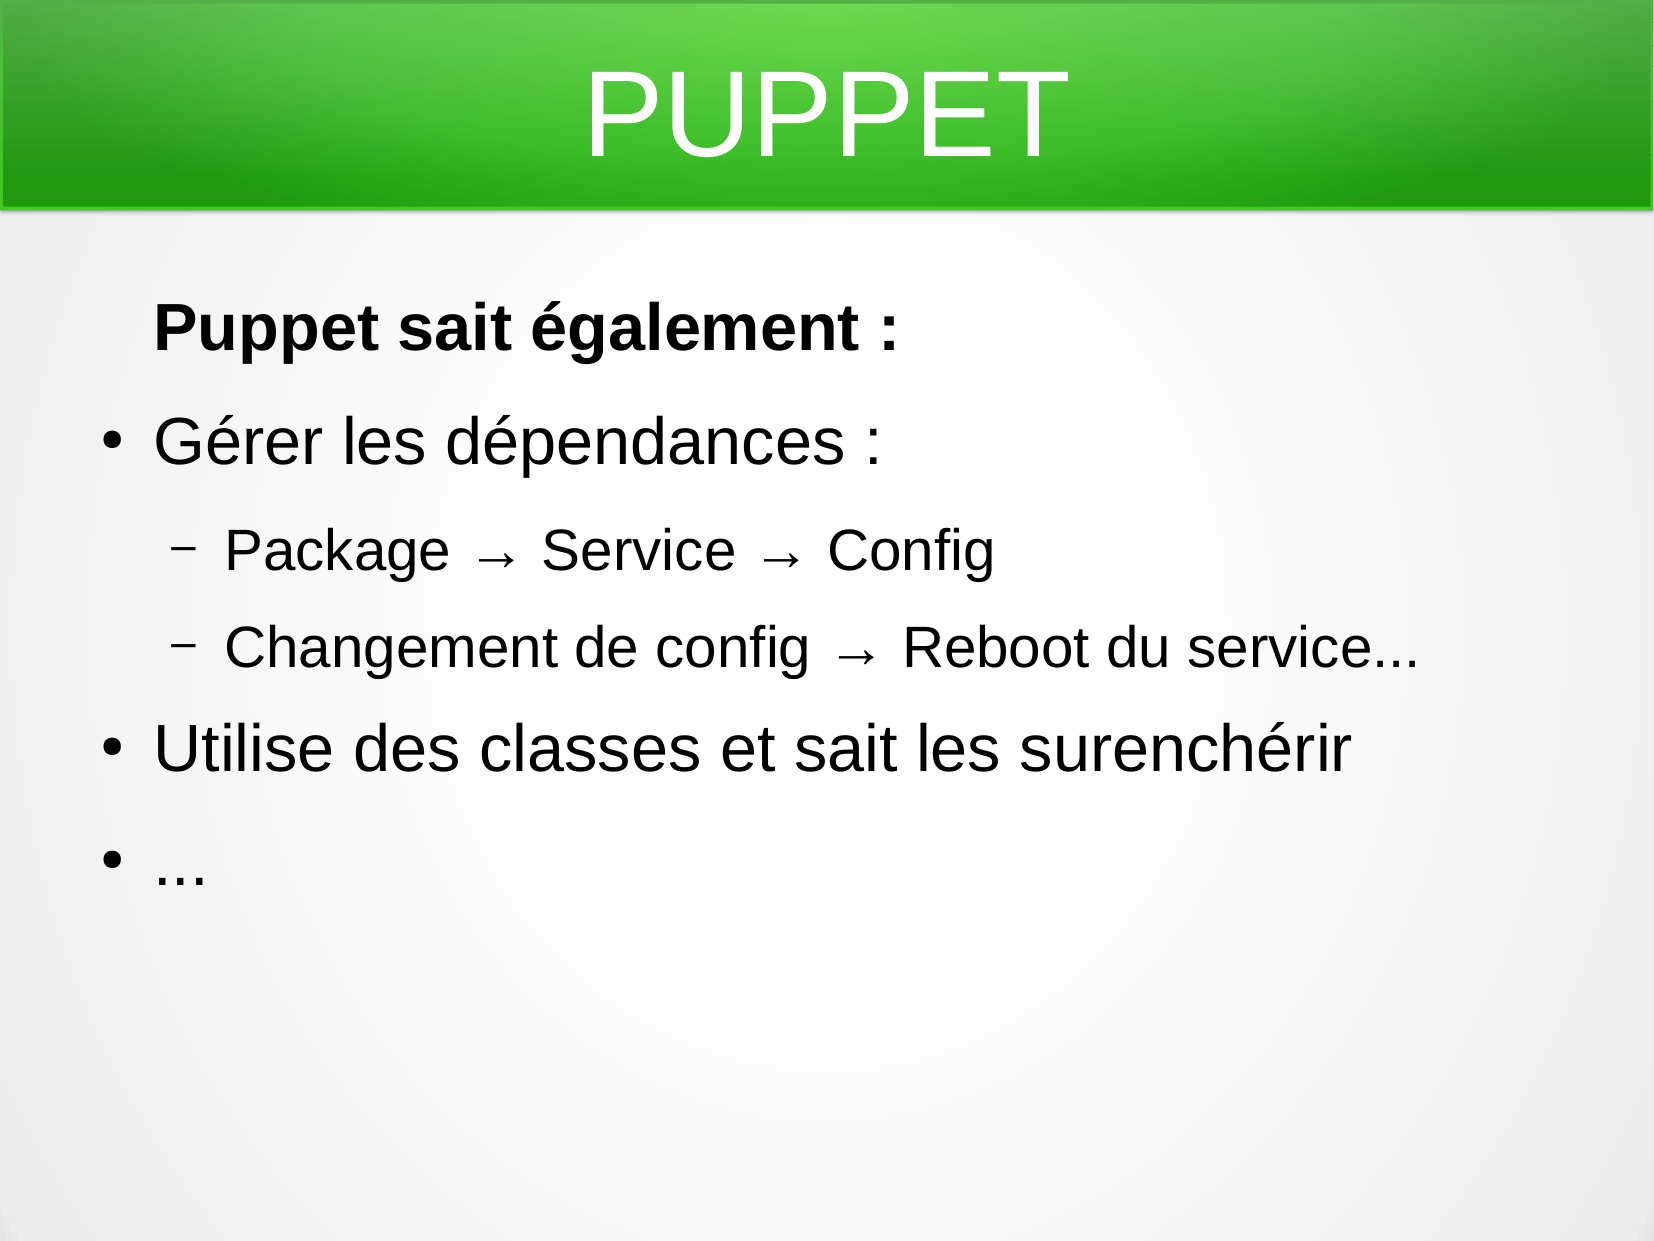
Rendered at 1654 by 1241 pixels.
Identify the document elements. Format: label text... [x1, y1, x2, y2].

title PUPPET [82, 45, 1571, 183]
list Puppet sait également : Gérer les dépendances : Package → Service → Config Changement de config → Reboot du service... Utilise des classes et sait les surenchérir ... [82, 290, 1538, 1010]
